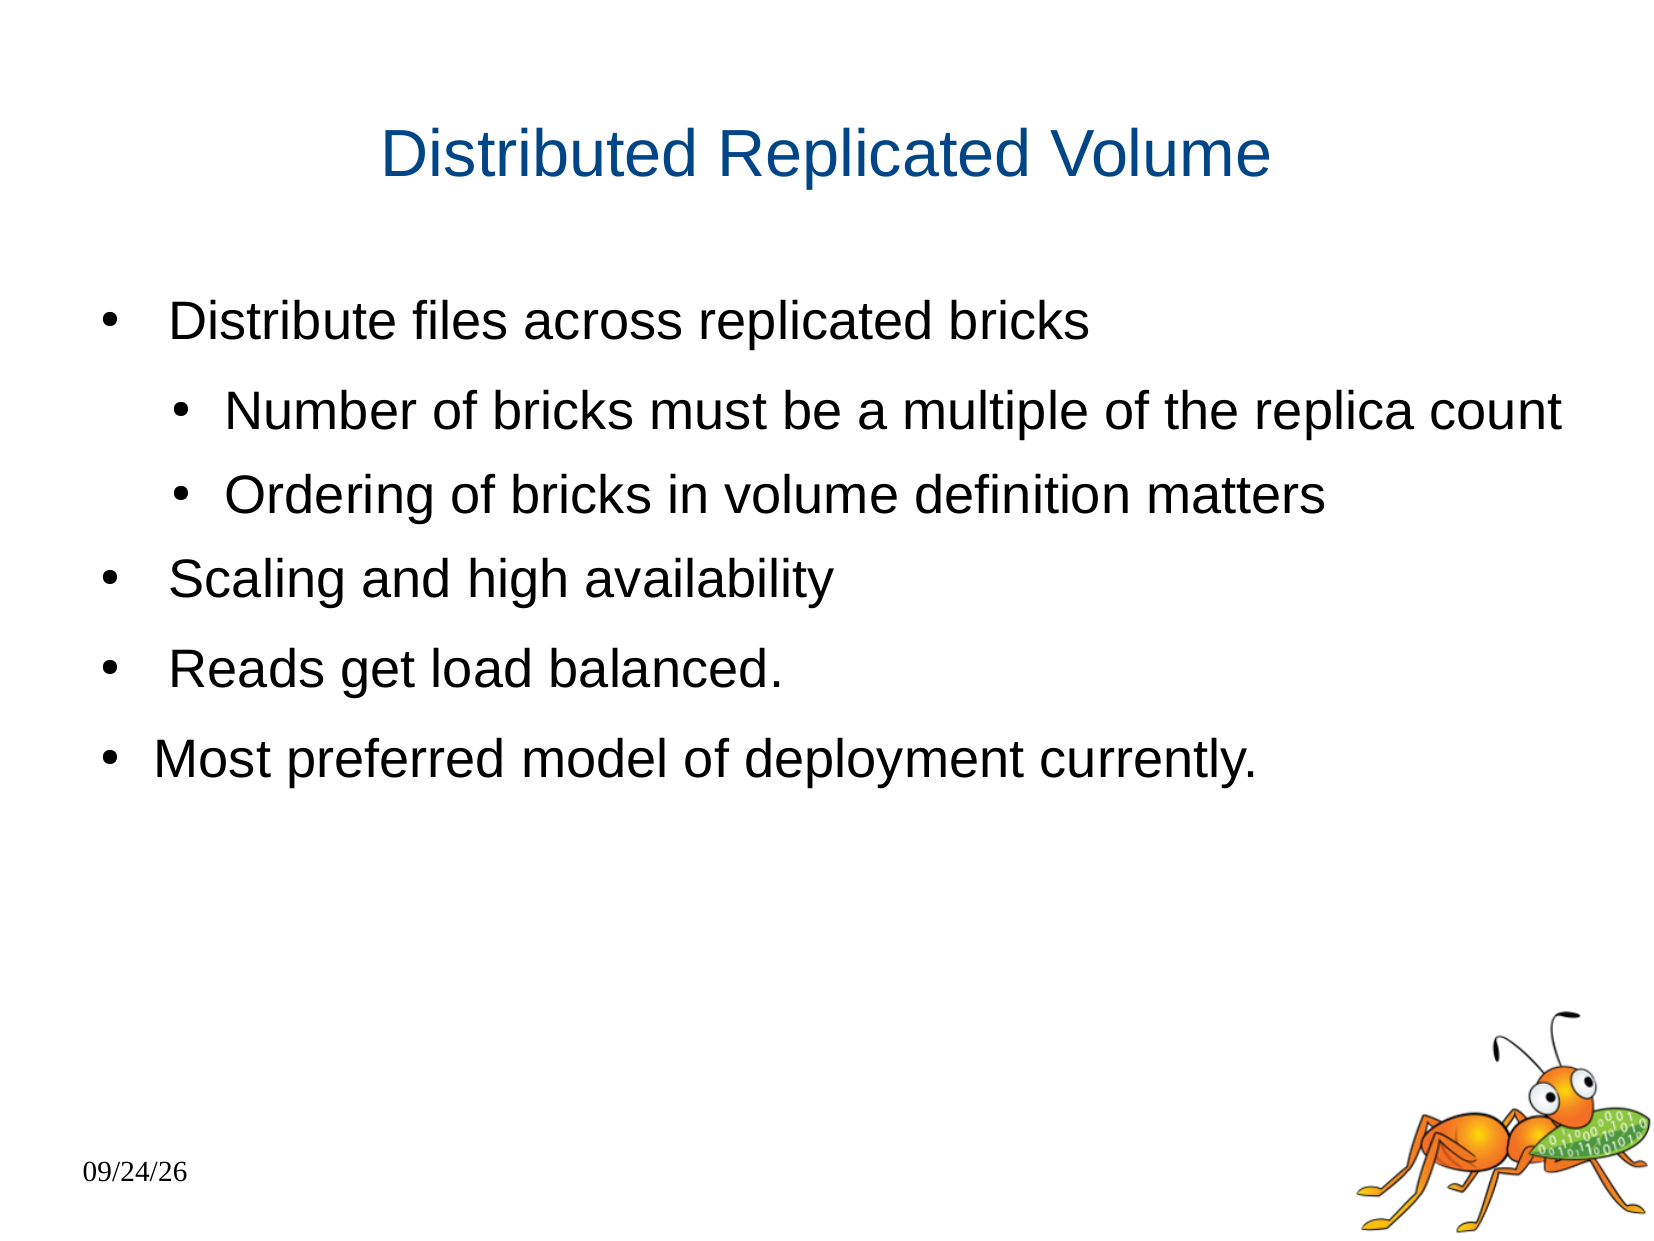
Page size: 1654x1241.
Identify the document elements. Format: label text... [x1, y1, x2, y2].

title Distributed Replicated Volume [82, 49, 1571, 257]
picture [1353, 1009, 1654, 1235]
list Distribute files across replicated bricks Number of bricks must be a multiple of the replica count Ordering of bricks in volume definition matters Scaling and high availability Reads get load balanced. Most preferred model of deployment currently. [82, 290, 1571, 1010]
